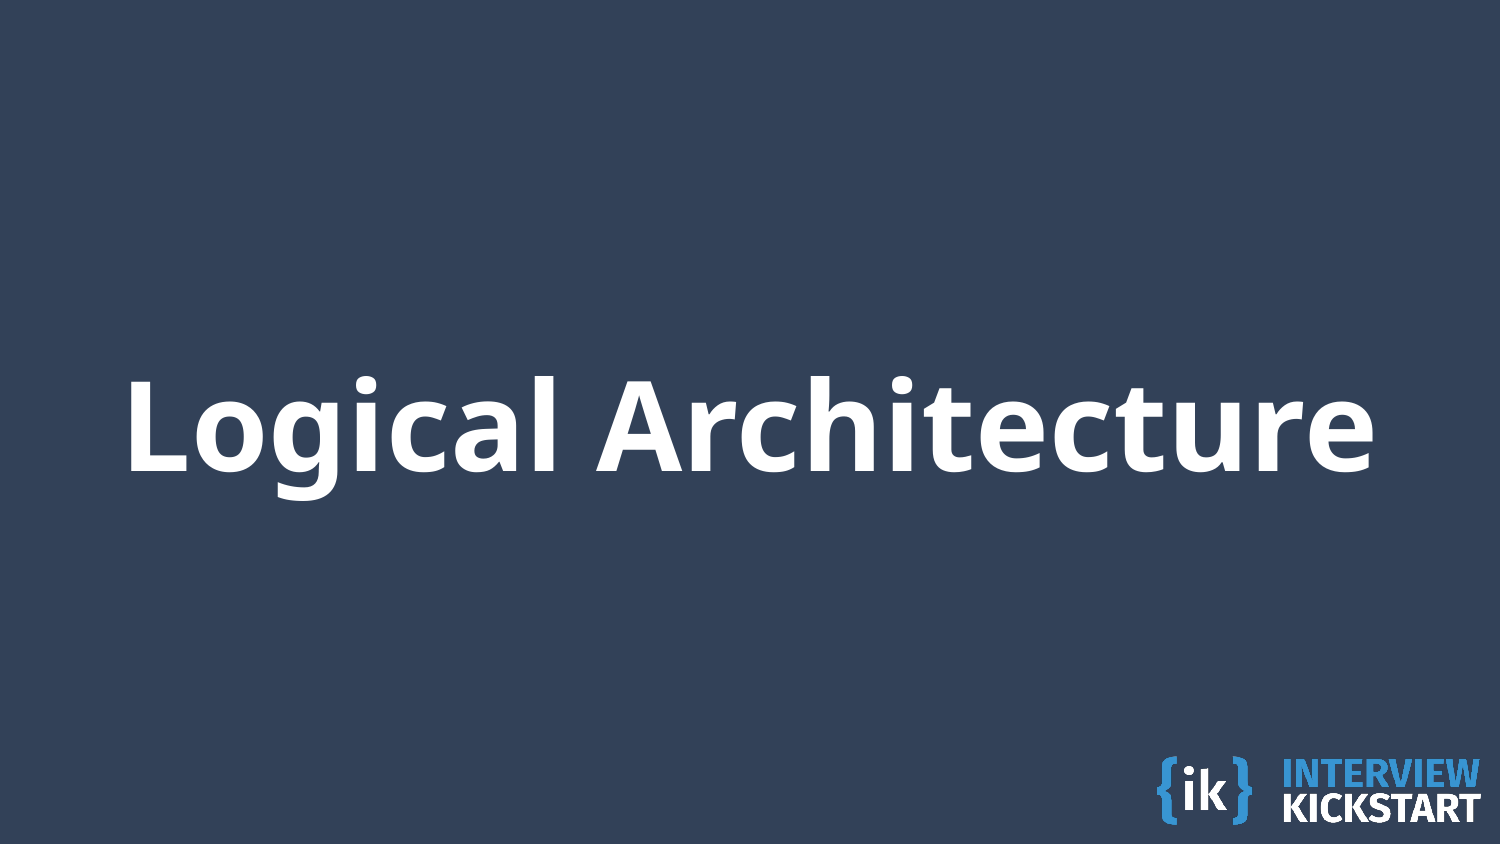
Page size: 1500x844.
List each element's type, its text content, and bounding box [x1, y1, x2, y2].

picture [1151, 751, 1491, 830]
title Logical Architecture [51, 261, 1449, 583]
